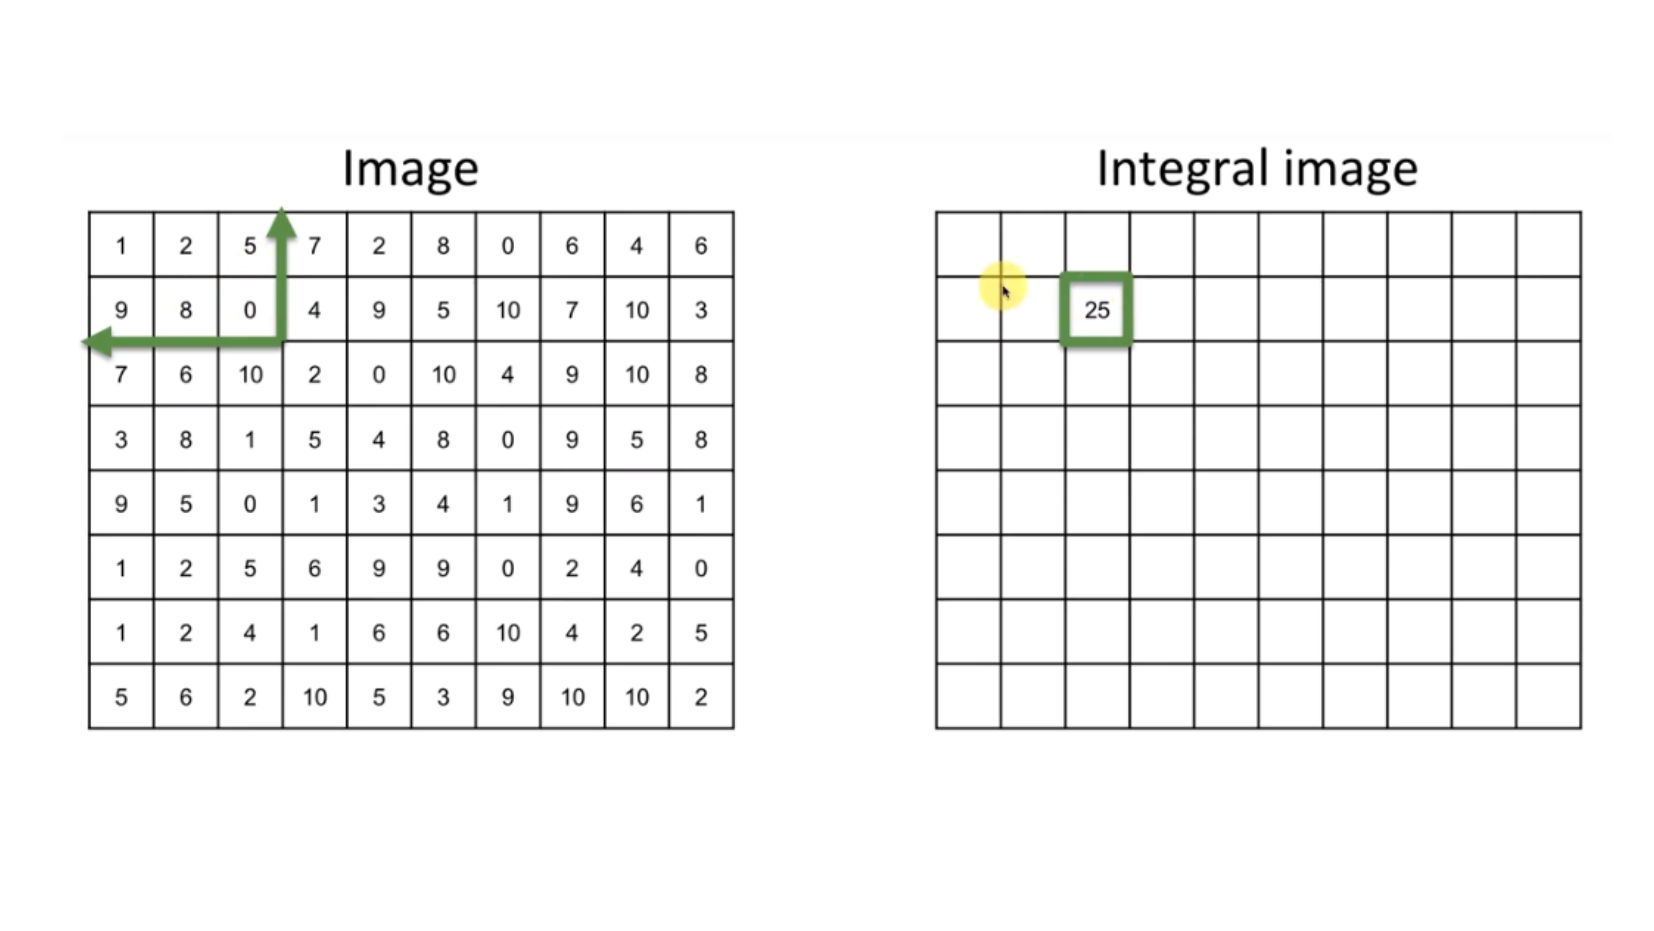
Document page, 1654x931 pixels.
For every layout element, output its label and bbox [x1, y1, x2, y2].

picture [63, 132, 1612, 767]
